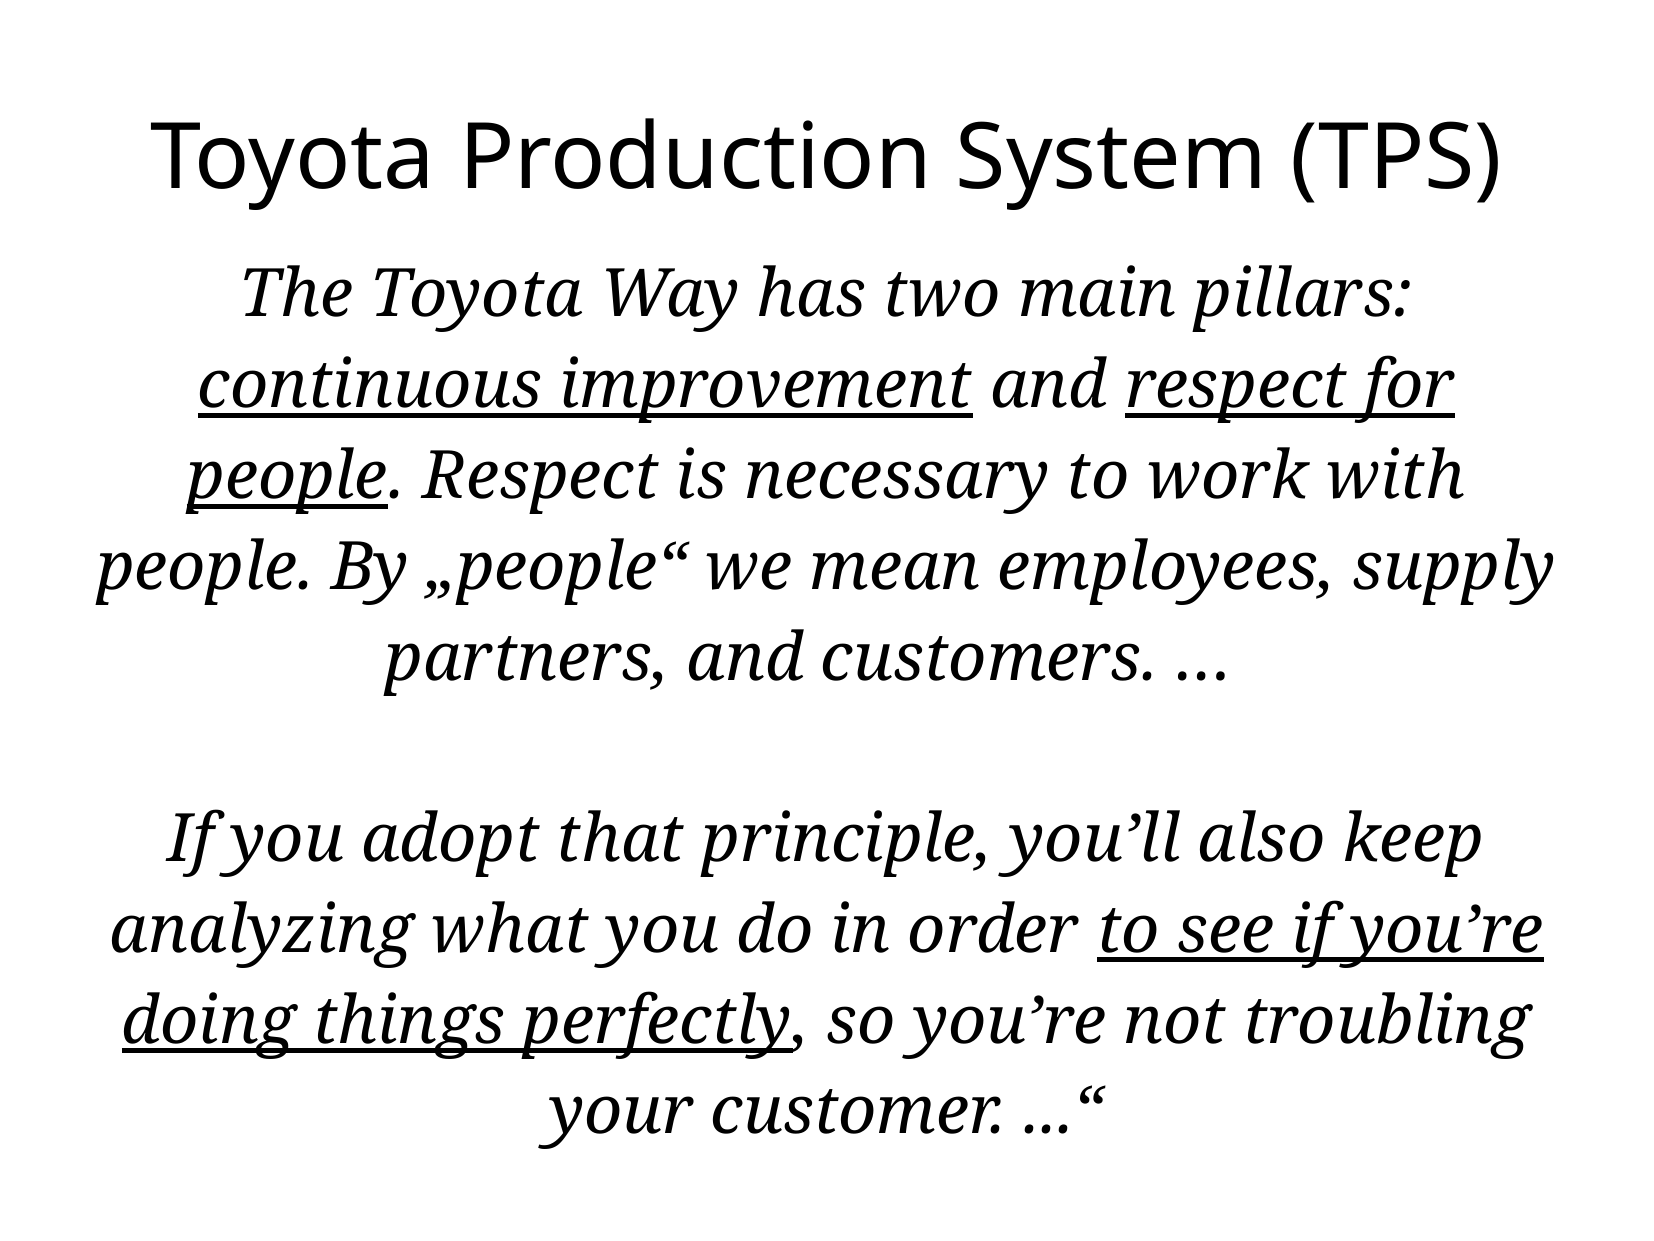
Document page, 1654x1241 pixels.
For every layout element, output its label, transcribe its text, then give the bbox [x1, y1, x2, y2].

title Toyota Production System (TPS) [82, 56, 1571, 250]
subtitle The Toyota Way has two main pillars: continuous improvement and respect for people. Respect is necessary to work with people. By „people“ we mean employees, supply partners, and customers. … If you adopt that principle, you’ll also keep analyzing what you do in order to see if you’re doing things perfectly, so you’re not troubling your customer. ...“ [82, 297, 1571, 1102]
